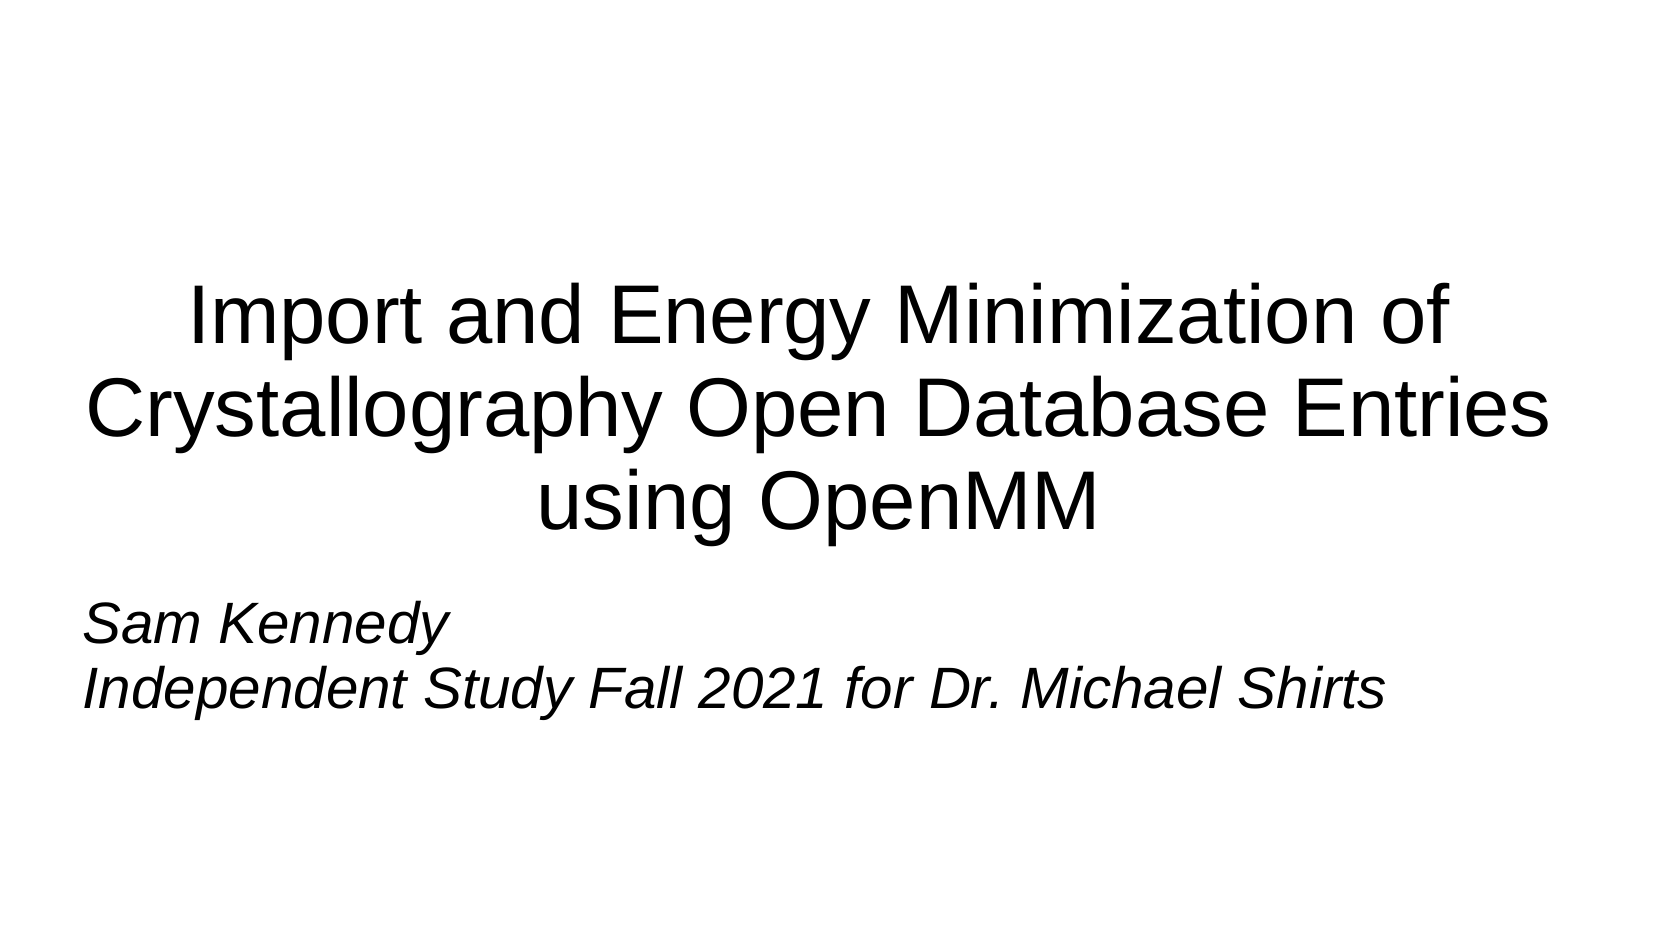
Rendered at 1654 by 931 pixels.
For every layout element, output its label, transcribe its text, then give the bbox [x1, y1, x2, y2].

title Import and Energy Minimization of Crystallography Open Database Entries using OpenMM [75, 268, 1564, 548]
subtitle Sam Kennedy Independent Study Fall 2021 for Dr. Michael Shirts [82, 584, 1571, 727]
